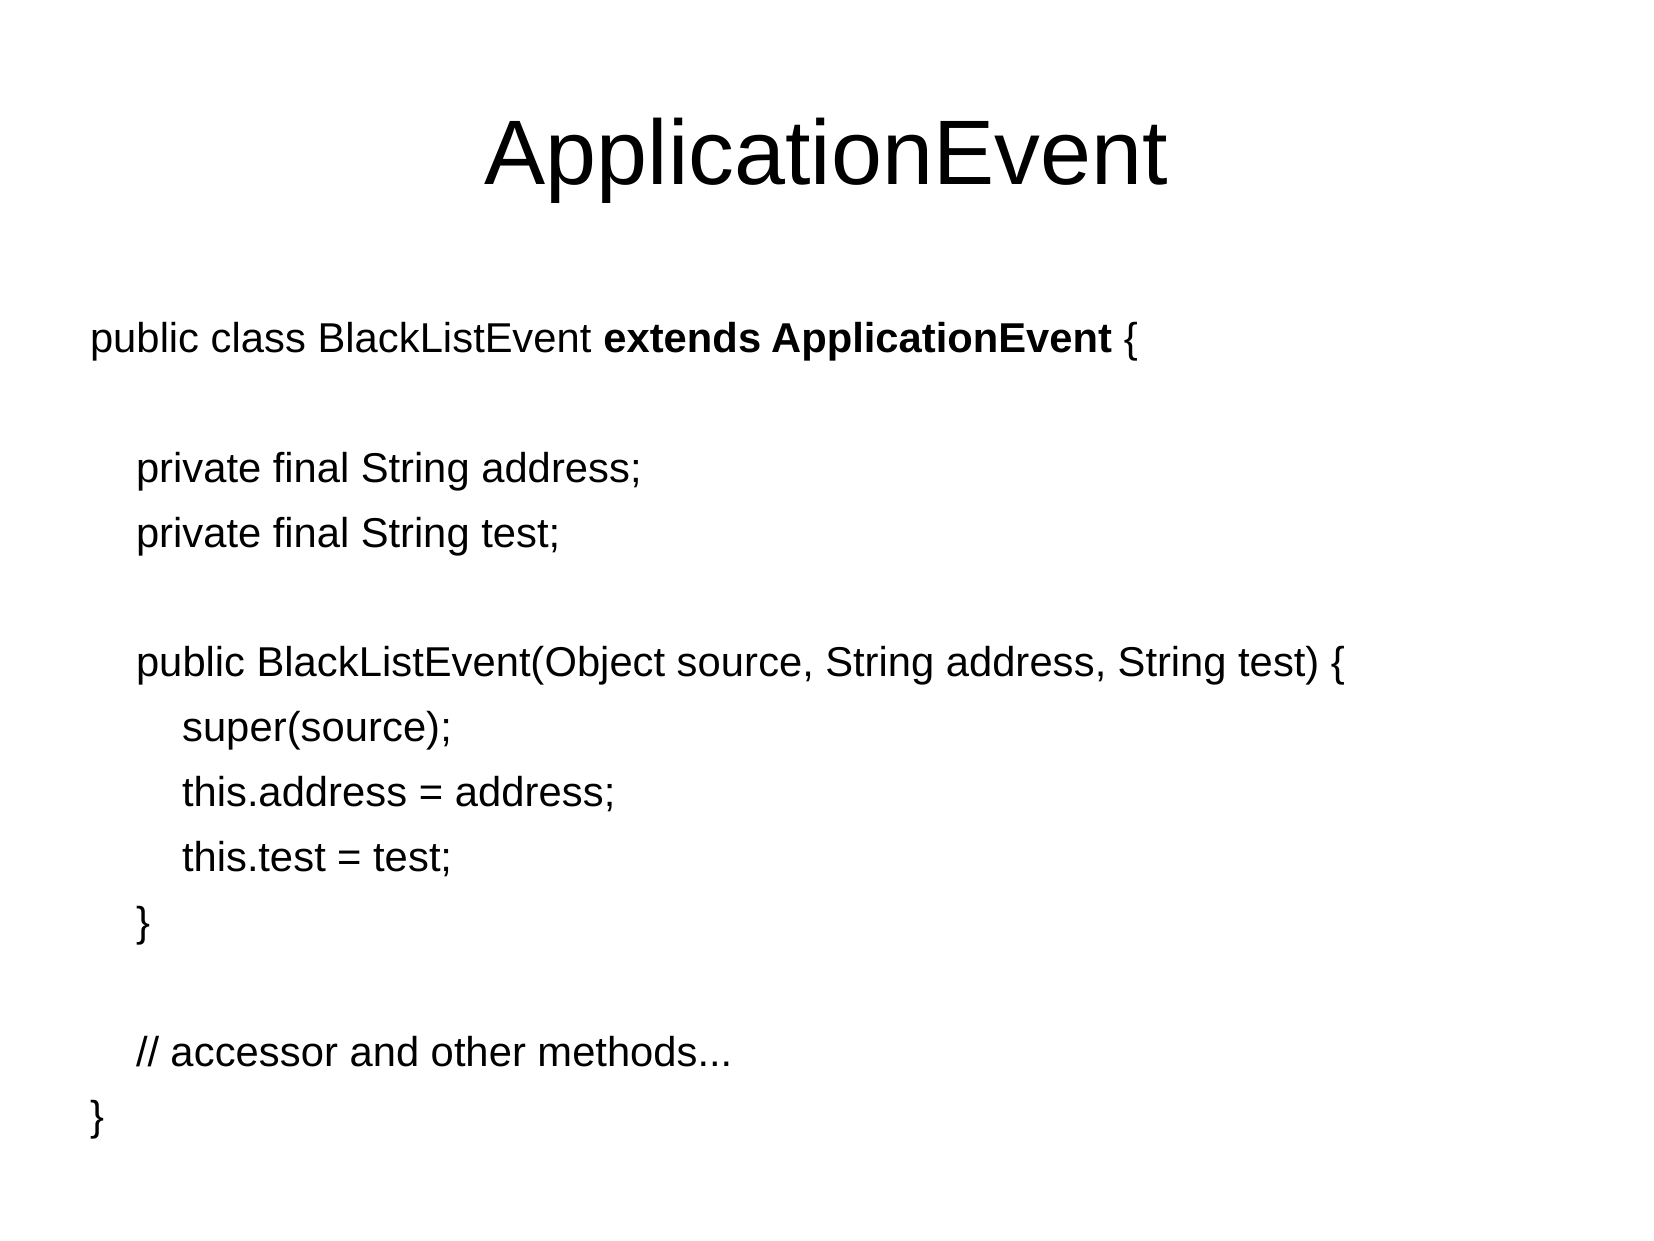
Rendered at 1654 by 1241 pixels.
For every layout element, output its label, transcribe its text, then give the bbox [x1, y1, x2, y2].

title ApplicationEvent [82, 49, 1571, 257]
list public class BlackListEvent extends ApplicationEvent { private final String address; private final String test; public BlackListEvent(Object source, String address, String test) { super(source); this.address = address; this.test = test; } // accessor and other methods... } [90, 315, 1579, 1035]
